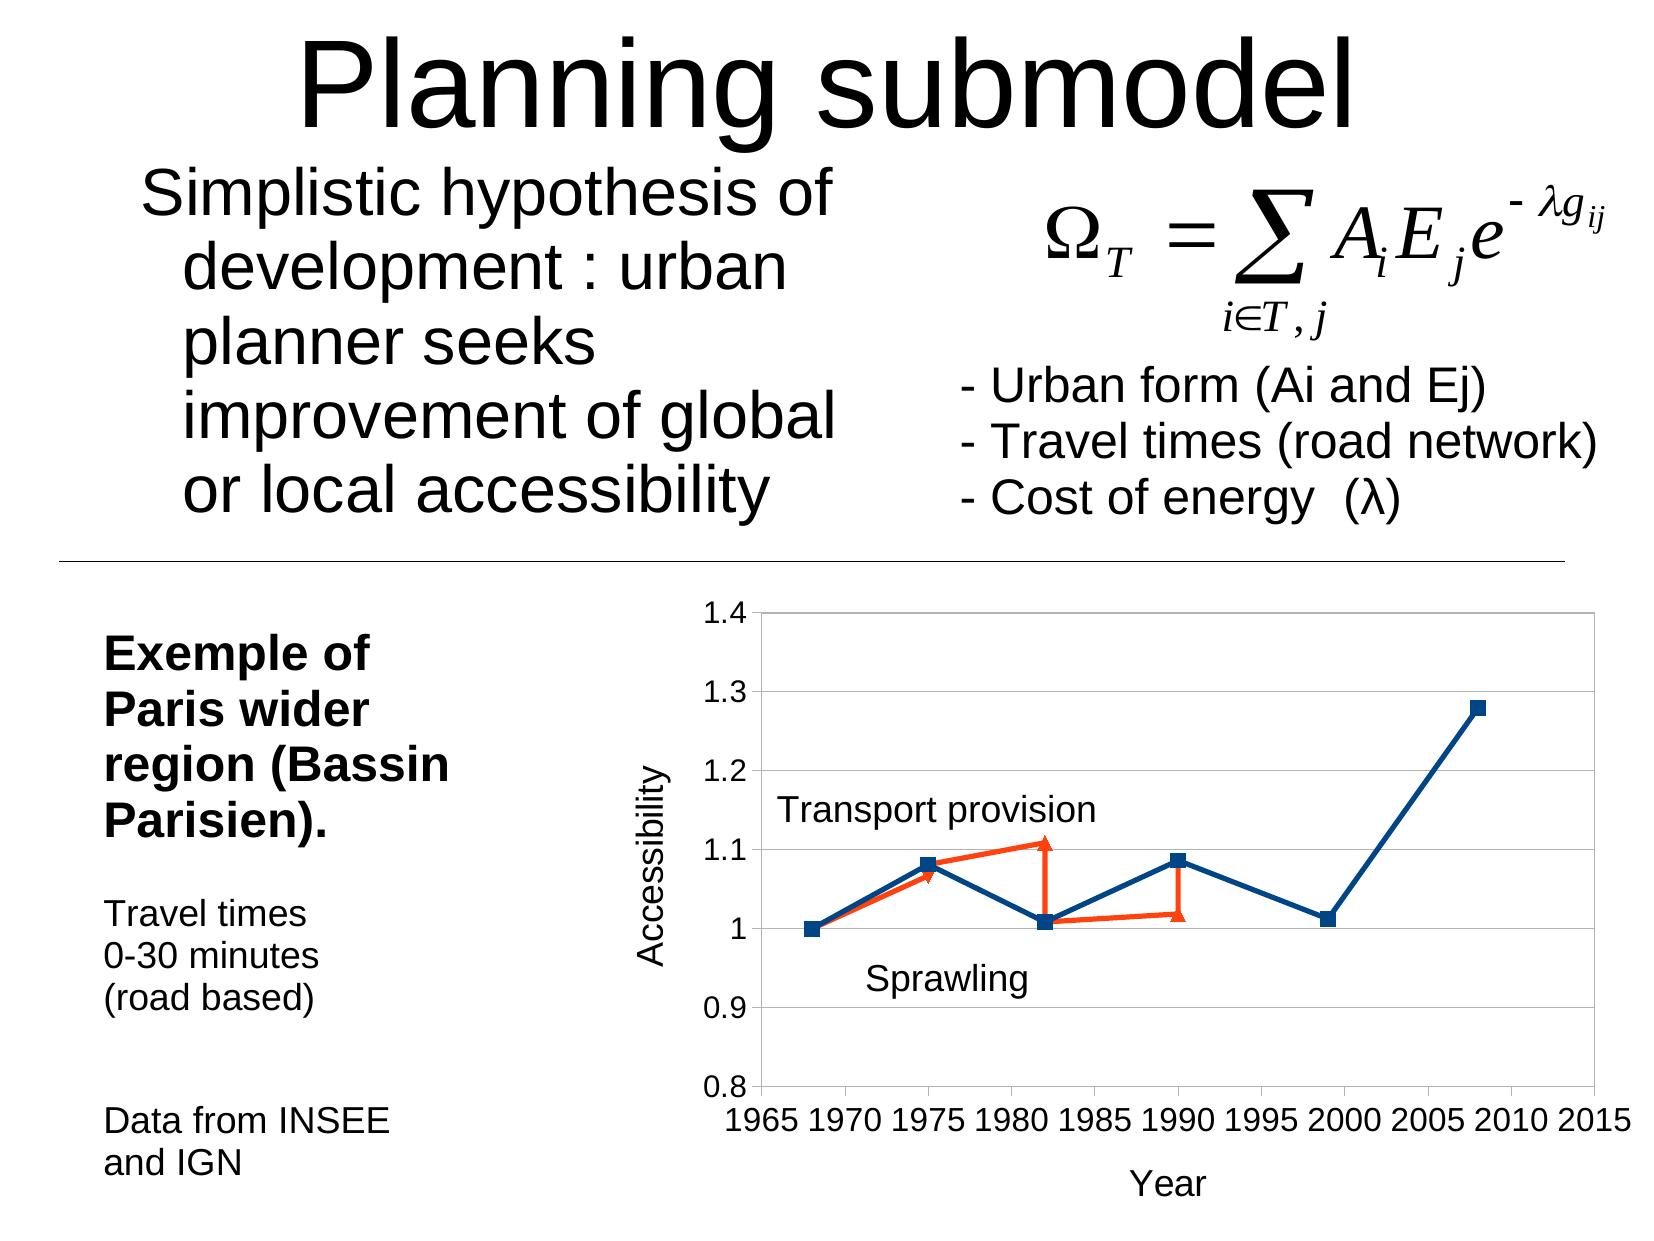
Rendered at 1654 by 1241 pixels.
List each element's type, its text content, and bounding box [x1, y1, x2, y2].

text_box Transport provision [761, 782, 1146, 839]
text_box Data from INSEE and IGN [88, 1092, 473, 1191]
text_box Sprawling [850, 950, 1058, 1008]
text_box Exemple of Paris wider region (Bassin Parisien). [88, 618, 473, 857]
chart [1033, 168, 1630, 295]
text_box Planning submodel [0, 0, 1654, 155]
list Simplistic hypothesis of development : urban planner seeks improvement of global or local accessibility [106, 155, 857, 561]
text_box Travel times 0-30 minutes (road based) [88, 885, 355, 1034]
text_box - Urban form (Ai and Ej) - Travel times (road network) - Cost of energy (λ) [944, 295, 1654, 579]
chart [590, 582, 1654, 1241]
